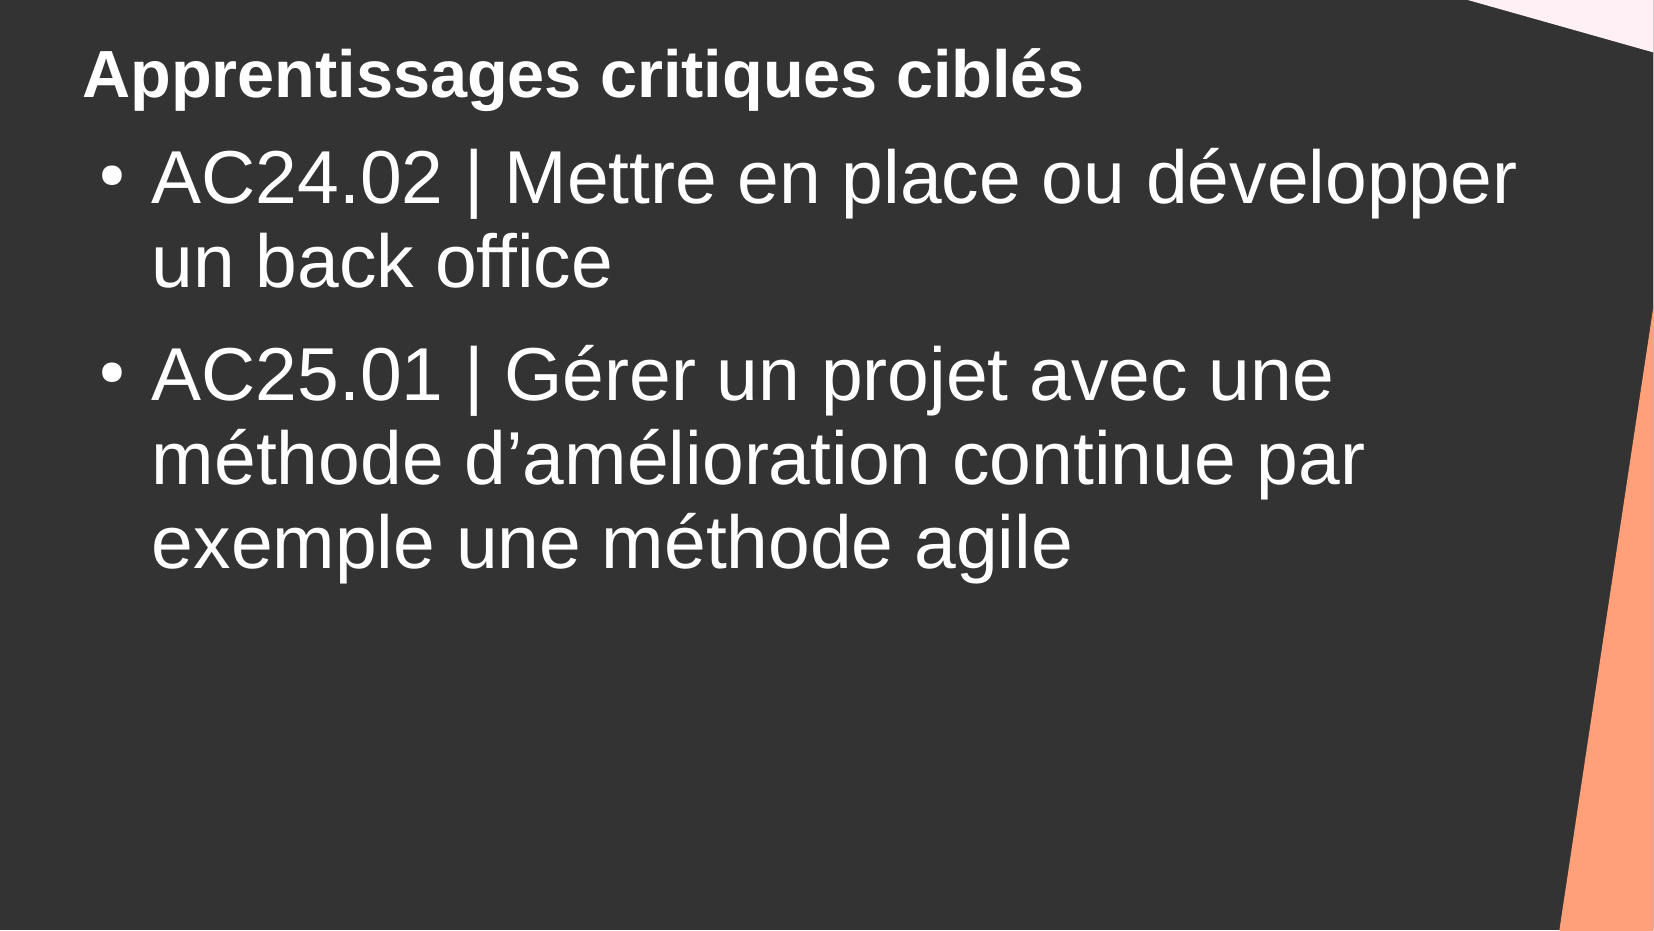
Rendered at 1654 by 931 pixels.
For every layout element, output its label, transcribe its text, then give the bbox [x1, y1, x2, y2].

text_box [1559, 302, 1654, 931]
list AC24.02 | Mettre en place ou développer un back office AC25.01 | Gérer un projet avec une méthode d’amélioration continue par exemple une méthode agile [80, 135, 1620, 721]
text_box [1467, 0, 1654, 53]
title Apprentissages critiques ciblés [82, 37, 1571, 122]
